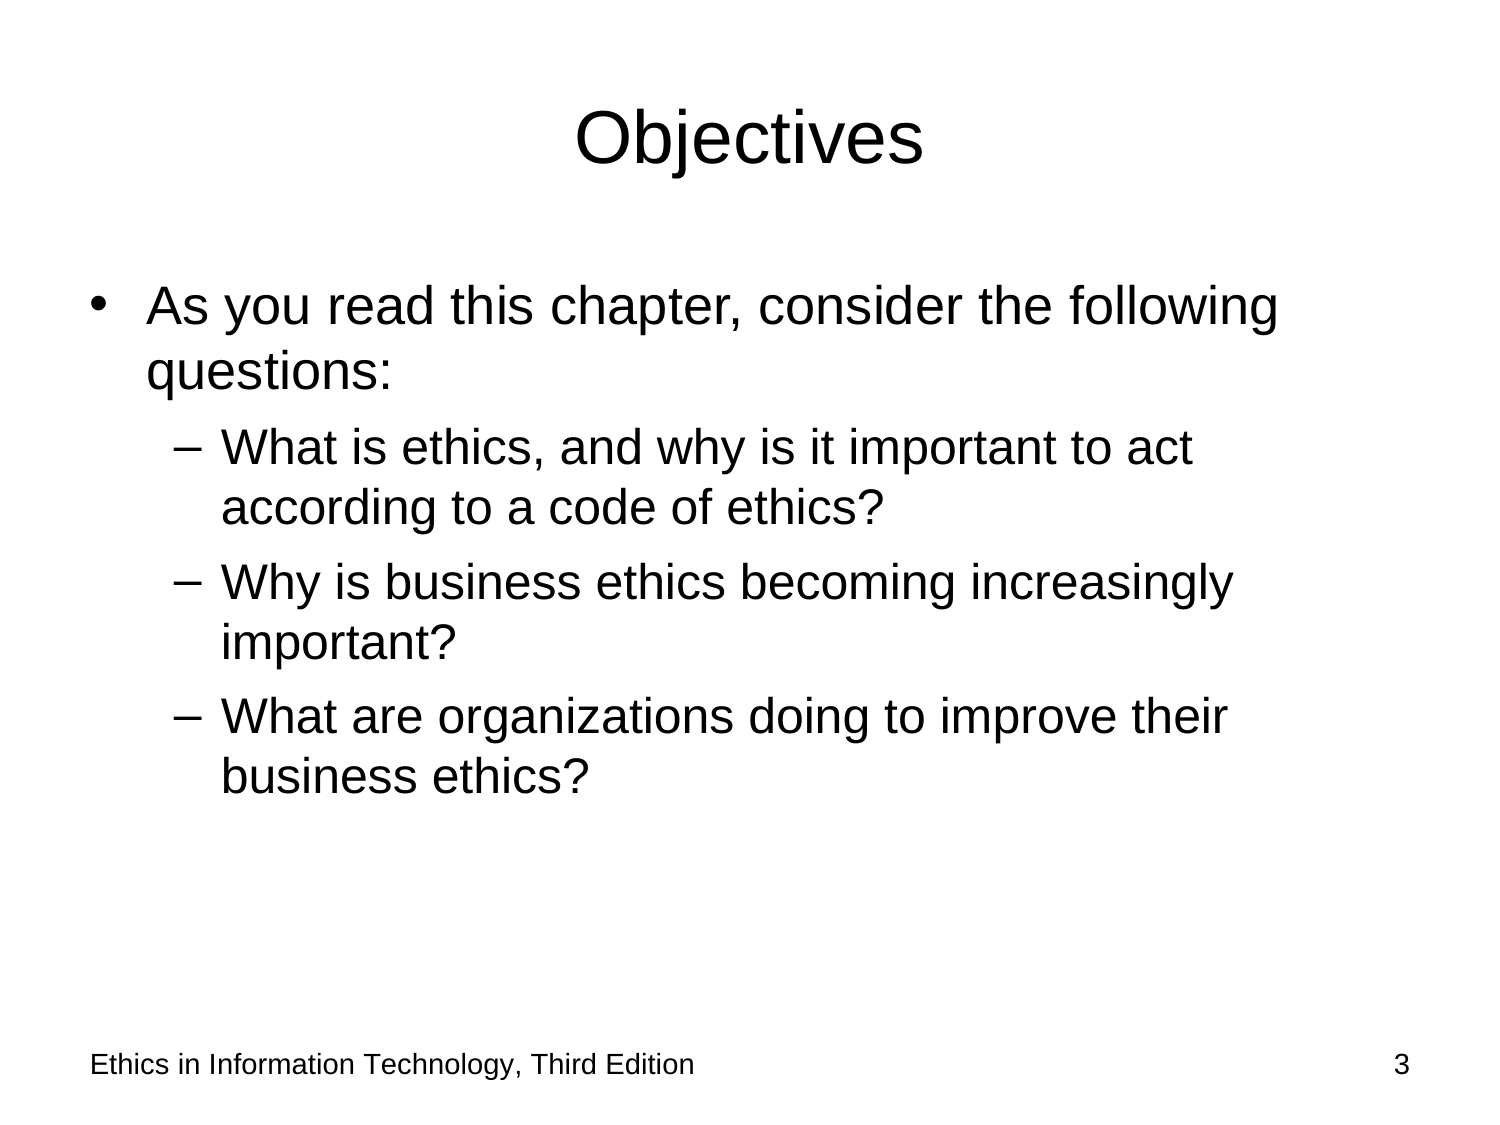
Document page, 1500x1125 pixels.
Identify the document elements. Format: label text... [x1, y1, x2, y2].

title Objectives [75, 45, 1425, 233]
text_box Ethics in Information Technology, Third Edition [74, 1037, 1074, 1103]
list As you read this chapter, consider the following questions: What is ethics, and why is it important to act according to a code of ethics? Why is business ethics becoming increasingly important? What are organizations doing to improve their business ethics? [75, 262, 1425, 1005]
text_box <number> [1074, 1037, 1425, 1103]
